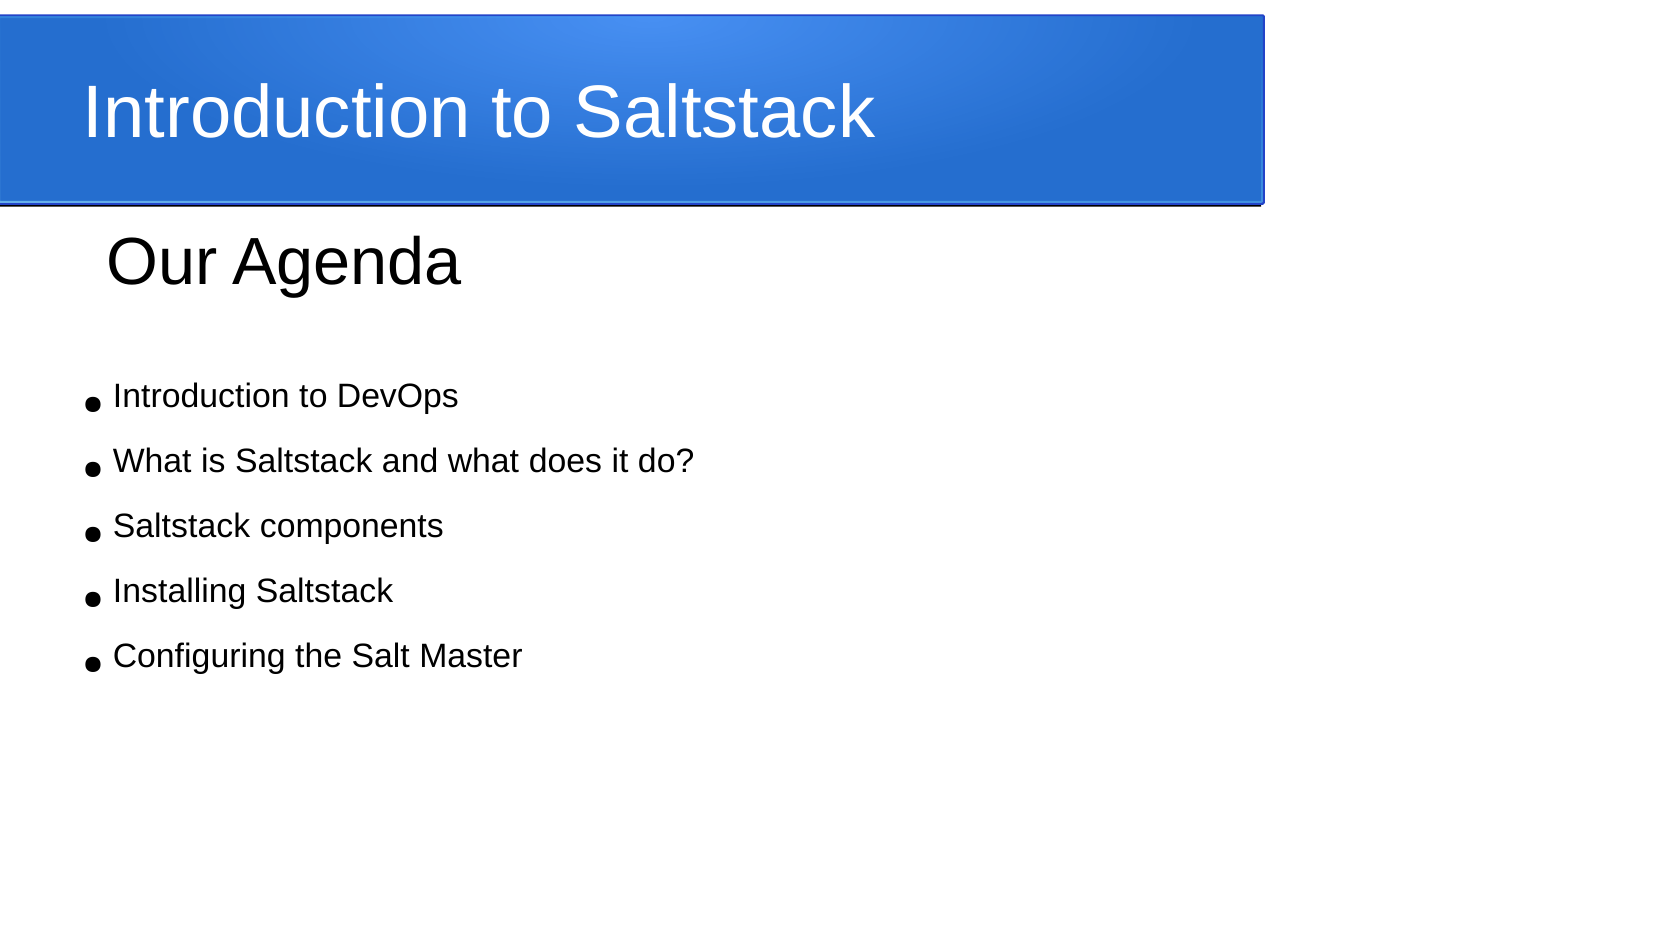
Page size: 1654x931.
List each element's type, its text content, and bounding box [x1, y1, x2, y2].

title Introduction to Saltstack [82, 35, 1235, 189]
subtitle Our Agenda Introduction to DevOps What is Saltstack and what does it do? Saltstack components Installing Saltstack Configuring the Salt Master [82, 224, 1571, 774]
